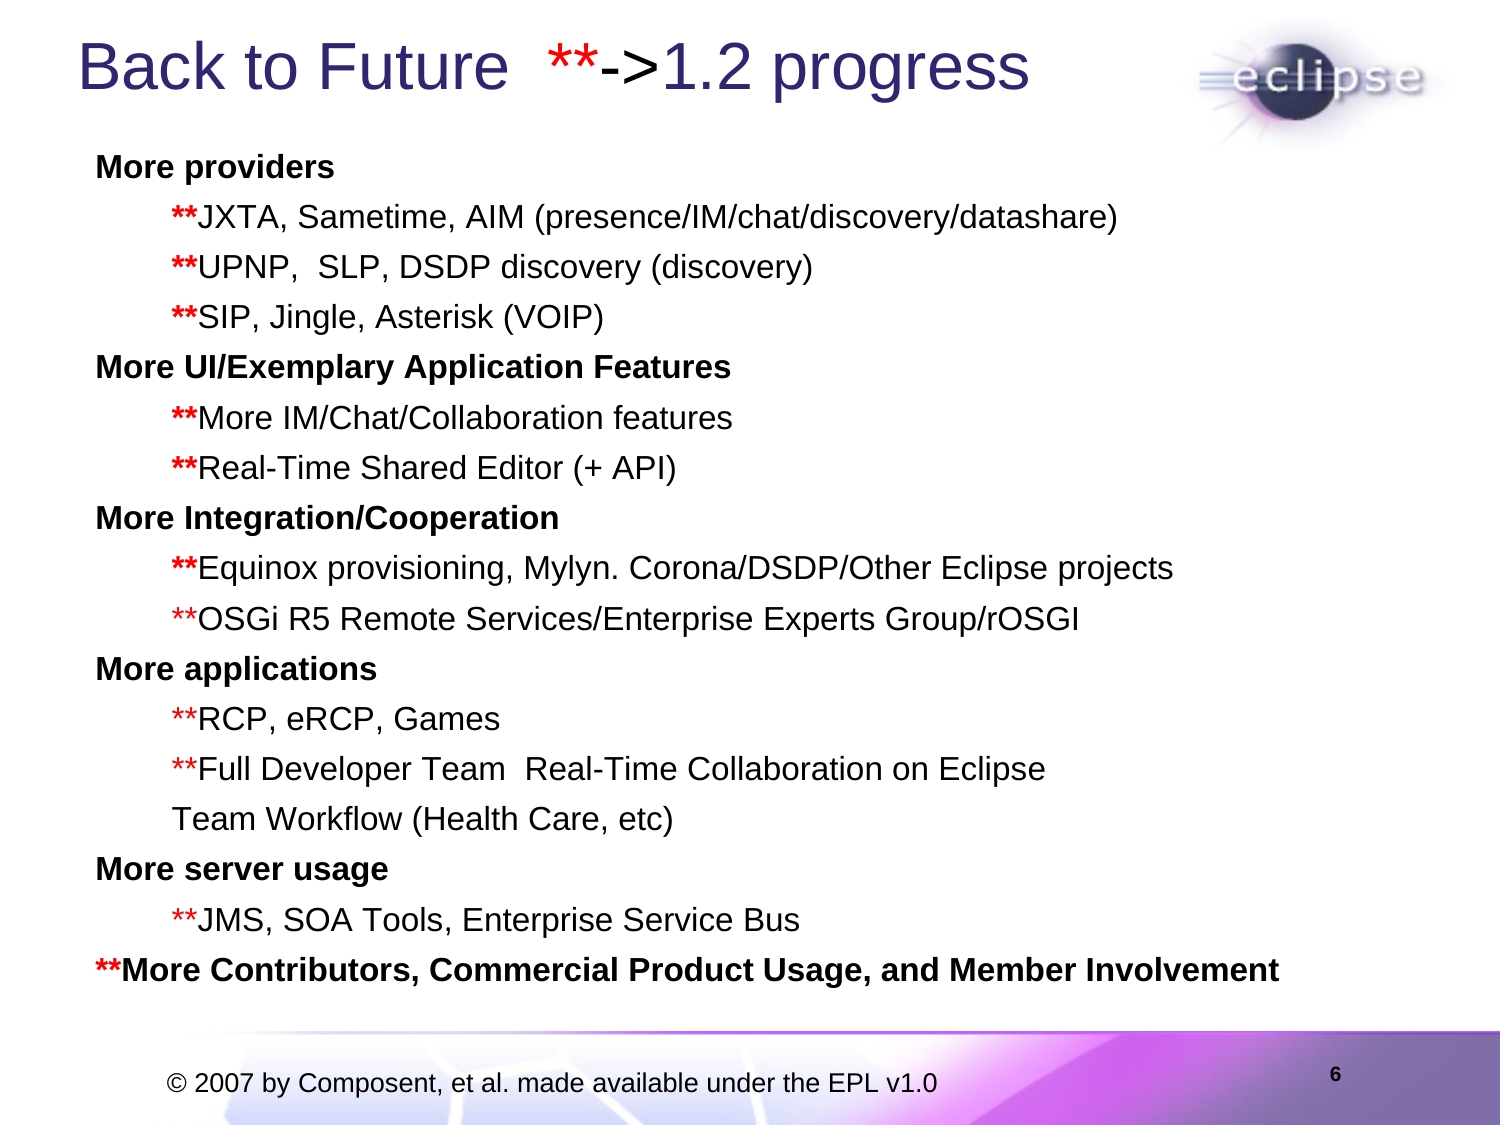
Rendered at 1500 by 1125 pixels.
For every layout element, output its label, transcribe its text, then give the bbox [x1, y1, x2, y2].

picture [1164, 17, 1465, 152]
list More providers **JXTA, Sametime, AIM (presence/IM/chat/discovery/datashare) **UPNP, SLP, DSDP discovery (discovery) **SIP, Jingle, Asterisk (VOIP) More UI/Exemplary Application Features **More IM/Chat/Collaboration features **Real-Time Shared Editor (+ API) More Integration/Cooperation **Equinox provisioning, Mylyn. Corona/DSDP/Other Eclipse projects **OSGi R5 Remote Services/Enterprise Experts Group/rOSGI More applications **RCP, eRCP, Games **Full Developer Team Real-Time Collaboration on Eclipse Team Workflow (Health Care, etc) More server usage **JMS, SOA Tools, Enterprise Service Bus **More Contributors, Commercial Product Usage, and Member Involvement [95, 152, 1406, 1032]
title Back to Future **->1.2 progress [62, 31, 1225, 122]
picture [92, 1031, 1500, 1125]
